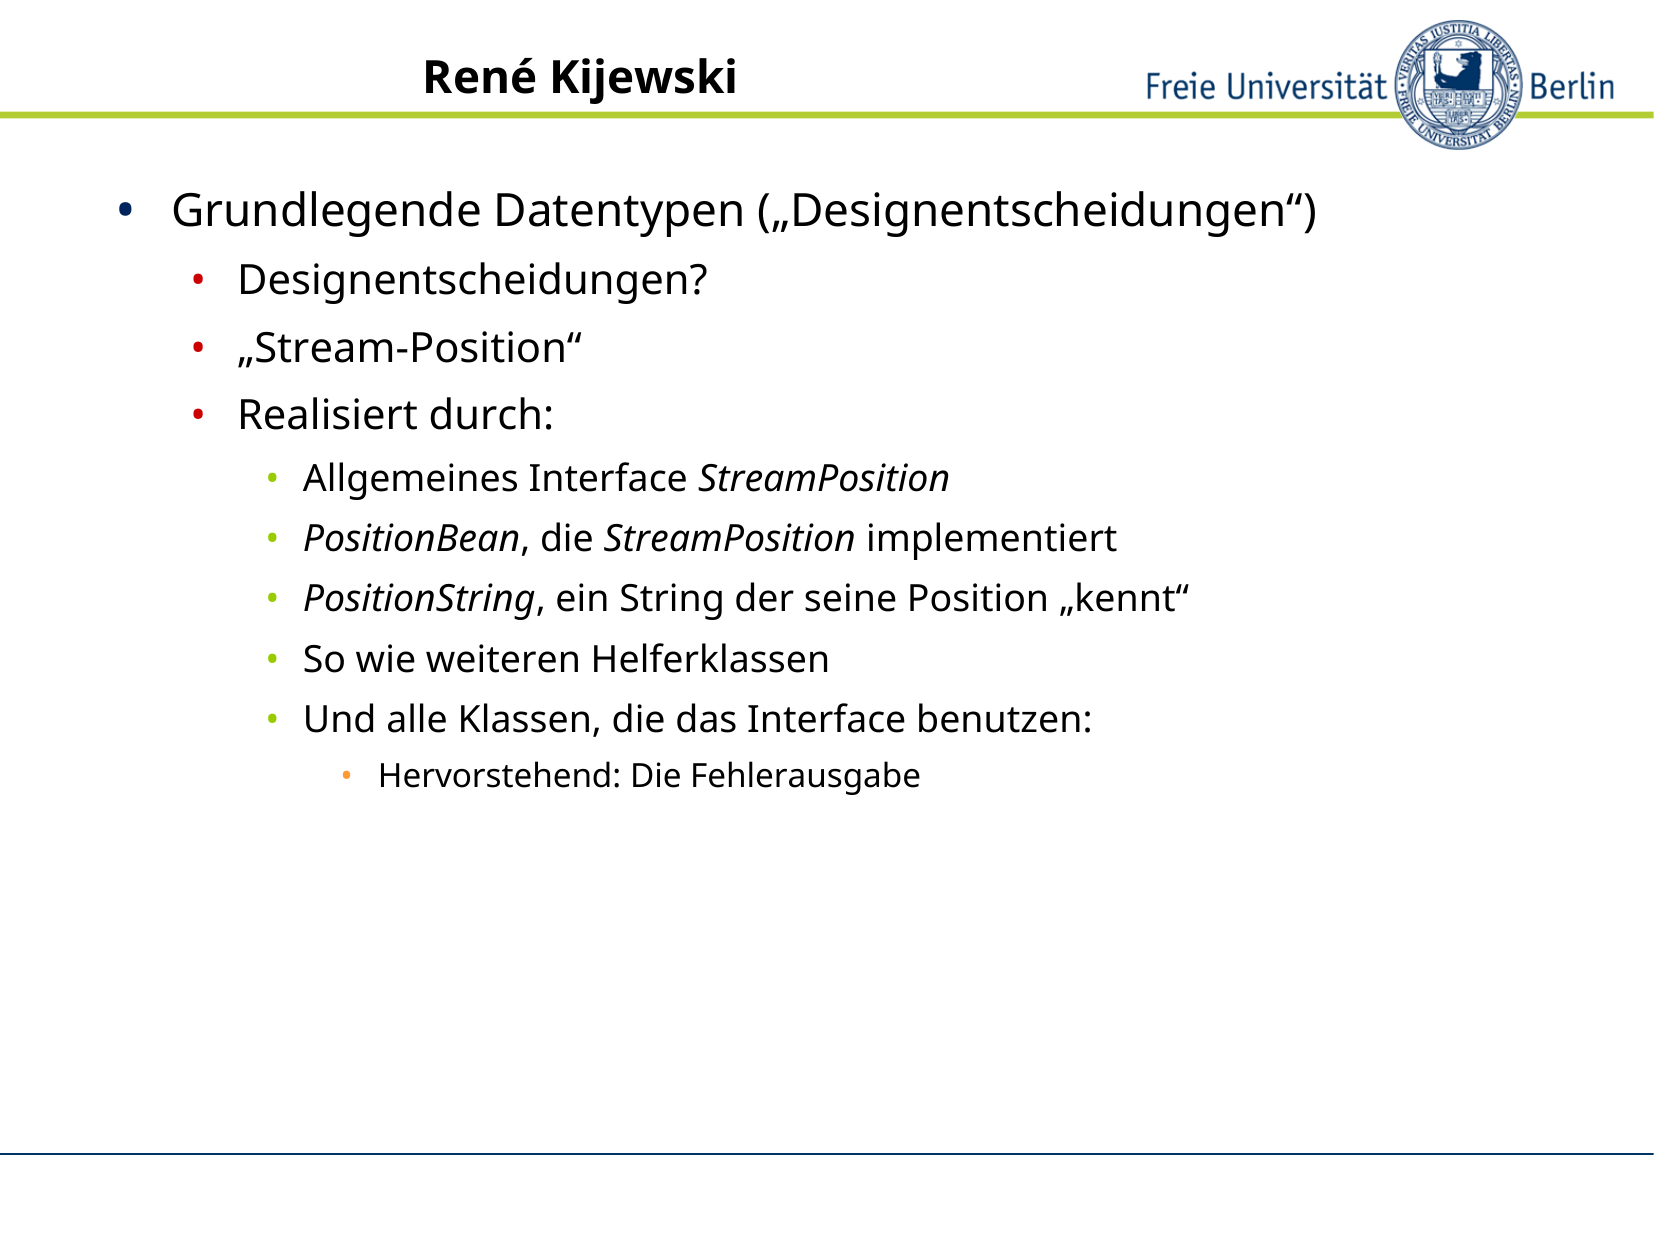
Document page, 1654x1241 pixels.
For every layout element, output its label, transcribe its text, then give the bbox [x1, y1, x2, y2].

title René Kijewski [422, 0, 1654, 152]
list Grundlegende Datentypen („Designentscheidungen“) Designentscheidungen? „Stream-Position“ Realisiert durch: Allgemeines Interface StreamPosition PositionBean, die StreamPosition implementiert PositionString, ein String der seine Position „kennt“ So wie weiteren Helferklassen Und alle Klassen, die das Interface benutzen: Hervorstehend: Die Fehlerausgabe [115, 177, 1418, 739]
